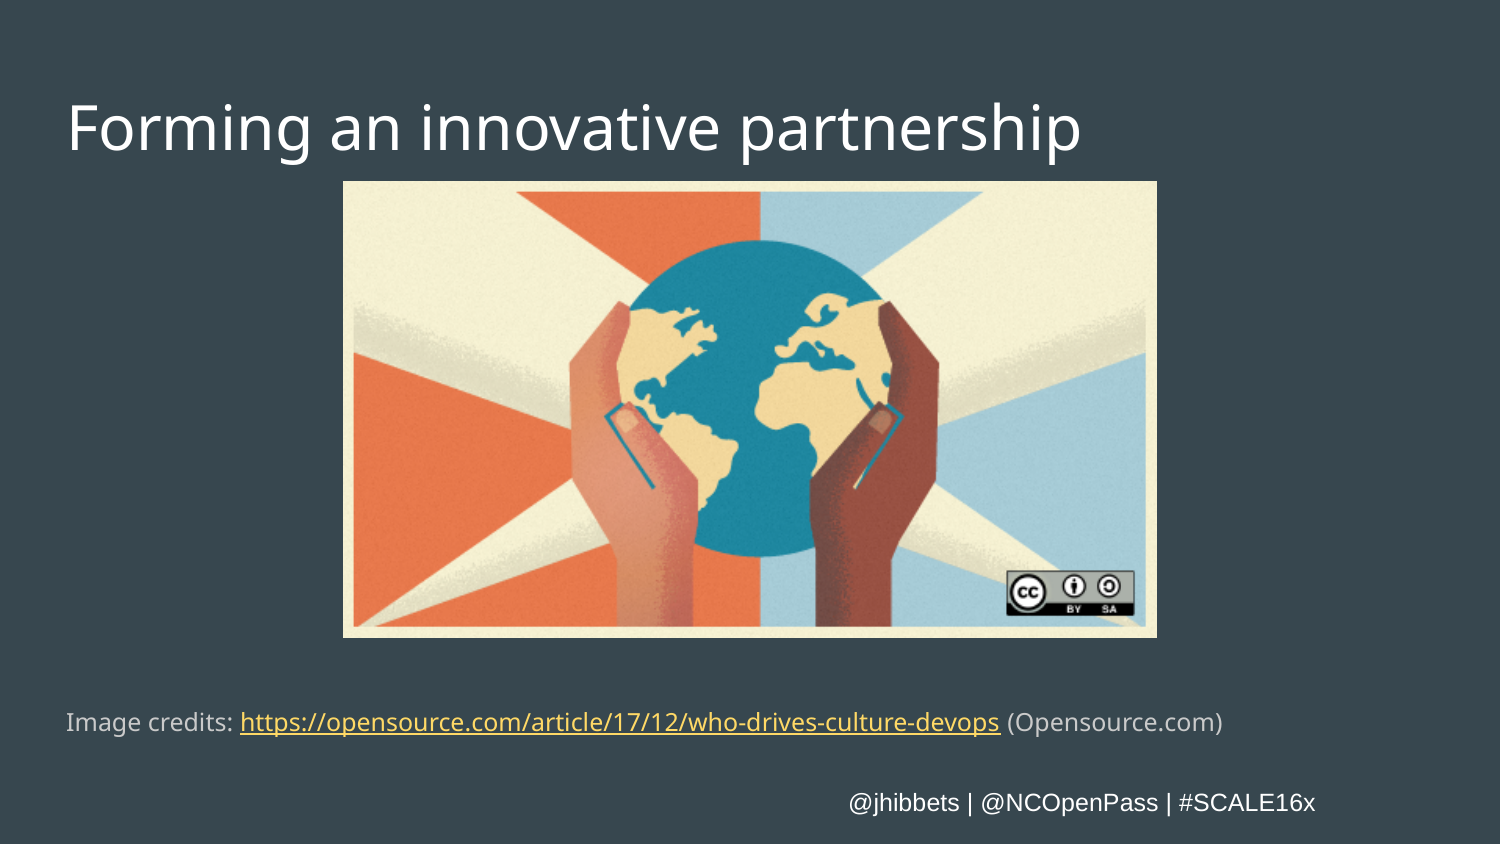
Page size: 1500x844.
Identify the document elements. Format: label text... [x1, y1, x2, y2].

text_box Image credits: https://opensource.com/article/17/12/who-drives-culture-devops (Opensource.com) [51, 686, 1449, 750]
picture [343, 181, 1157, 638]
title Forming an innovative partnership [51, 72, 1449, 167]
